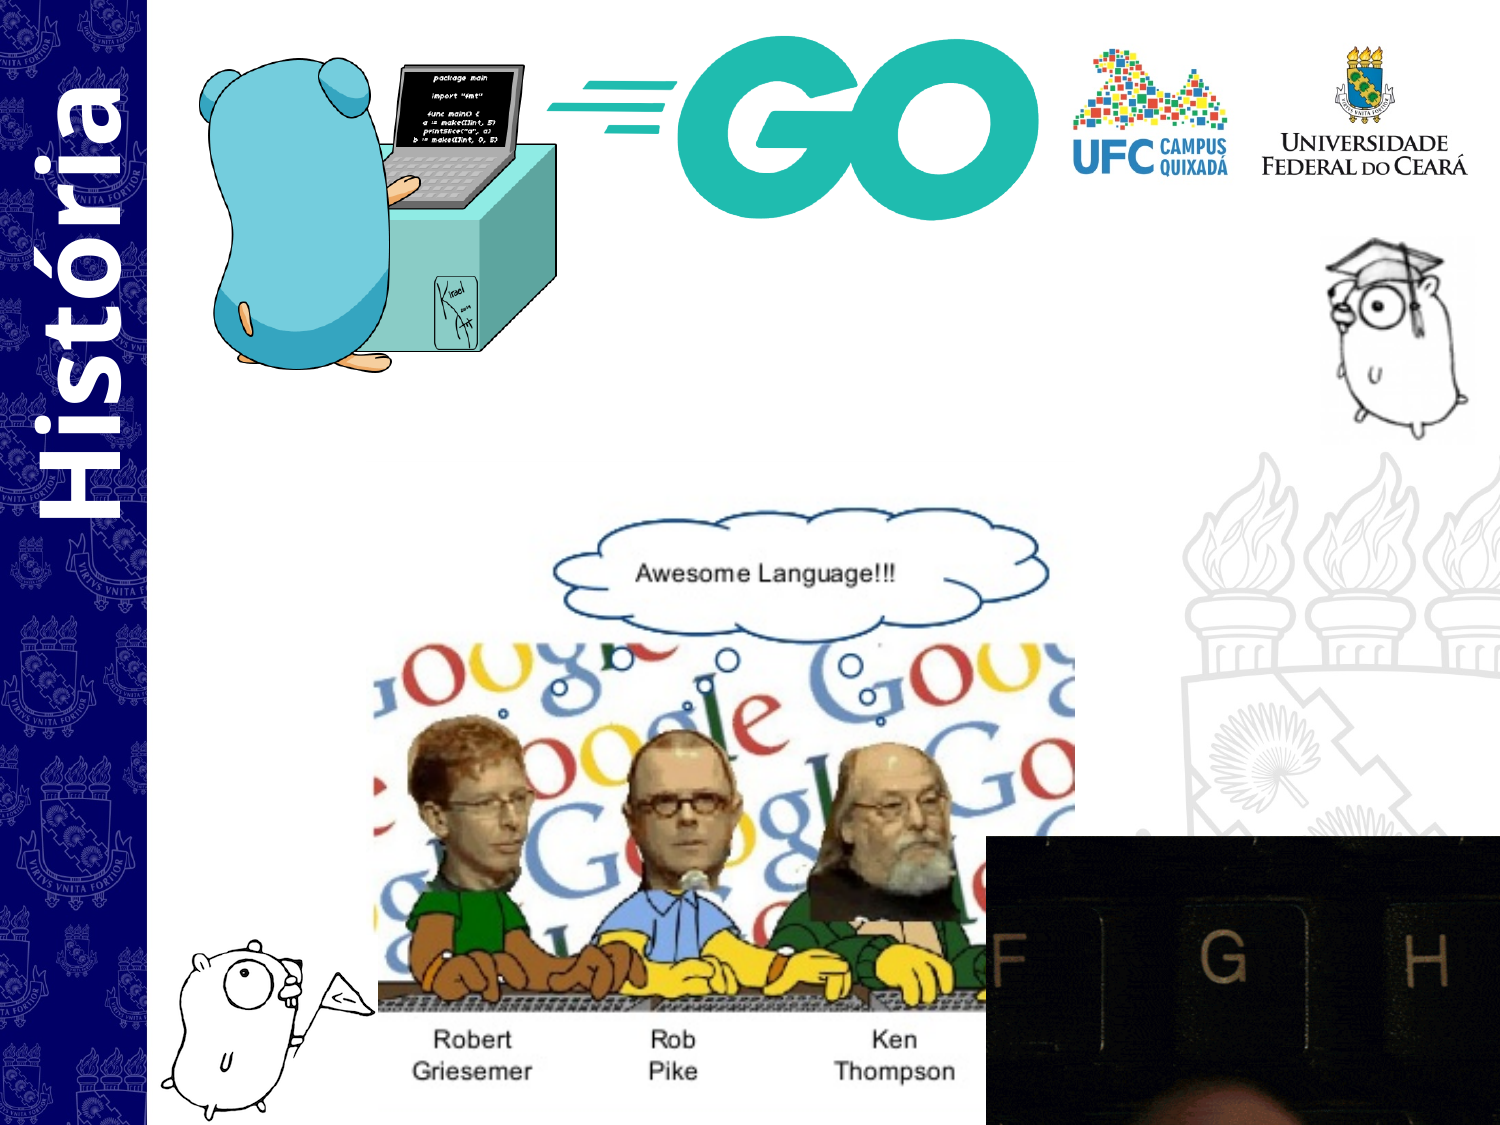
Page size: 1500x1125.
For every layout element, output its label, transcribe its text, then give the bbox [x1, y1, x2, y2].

text_box História [0, 12, 151, 544]
picture [0, 0, 1500, 1125]
